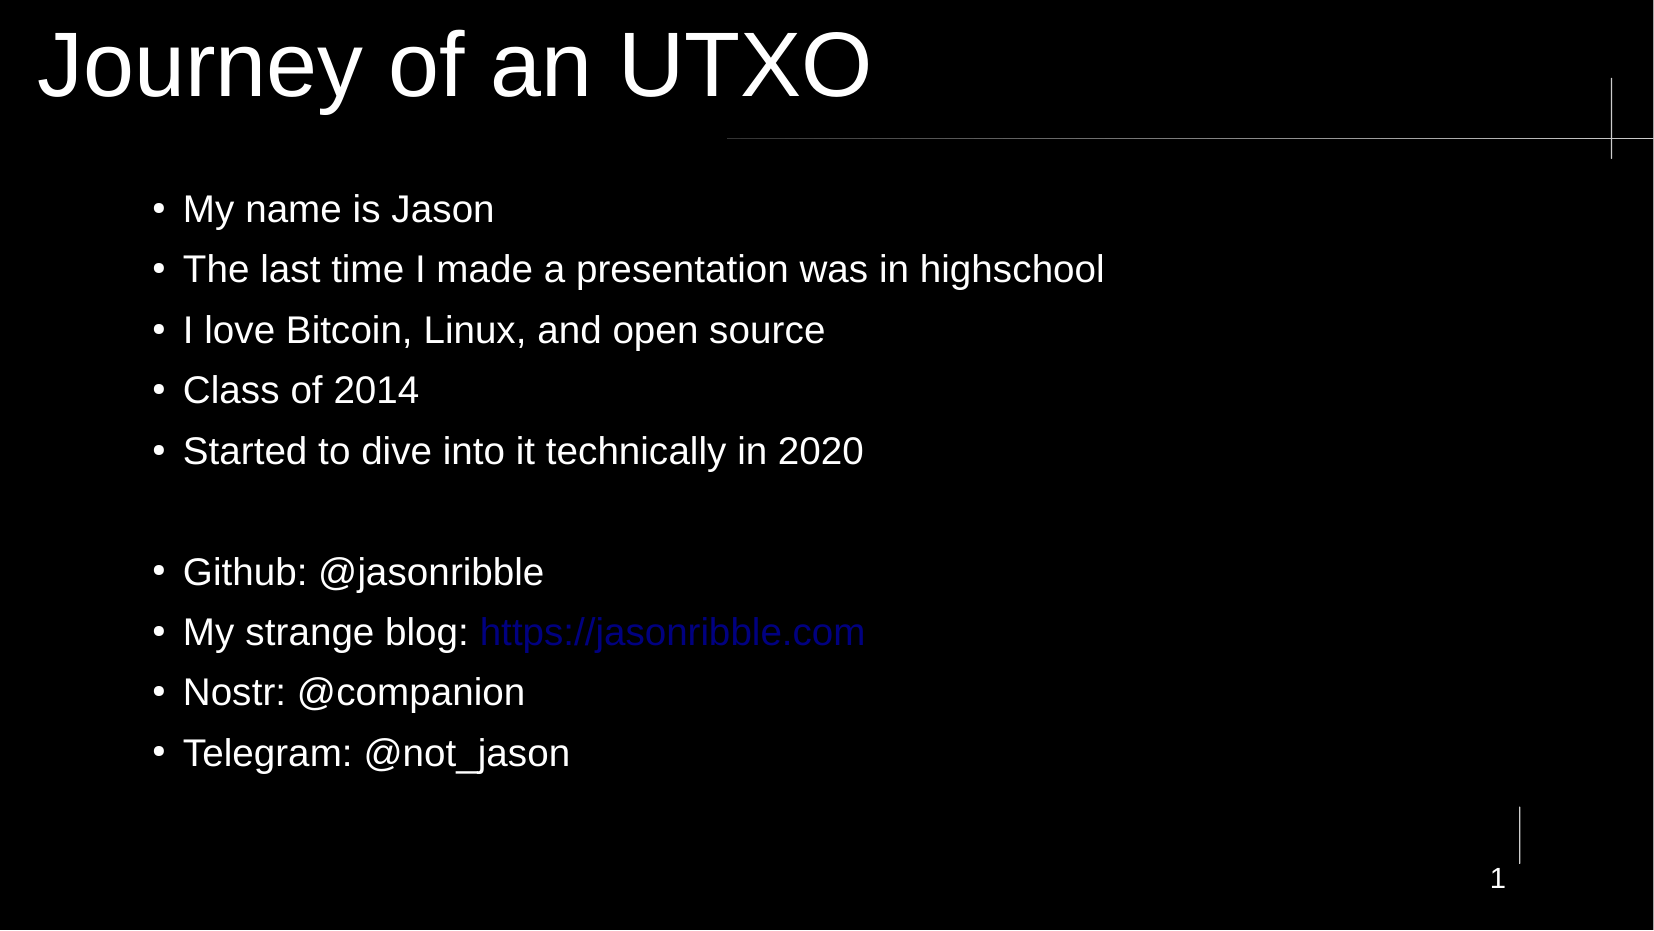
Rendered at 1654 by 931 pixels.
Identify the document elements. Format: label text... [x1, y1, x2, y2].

list My name is Jason The last time I made a presentation was in highschool I love Bitcoin, Linux, and open source Class of 2014 Started to dive into it technically in 2020 Github: @jasonribble My strange blog: https://jasonribble.com Nostr: @companion Telegram: @not_jason [141, 187, 1501, 779]
title Journey of an UTXO [37, 0, 938, 168]
